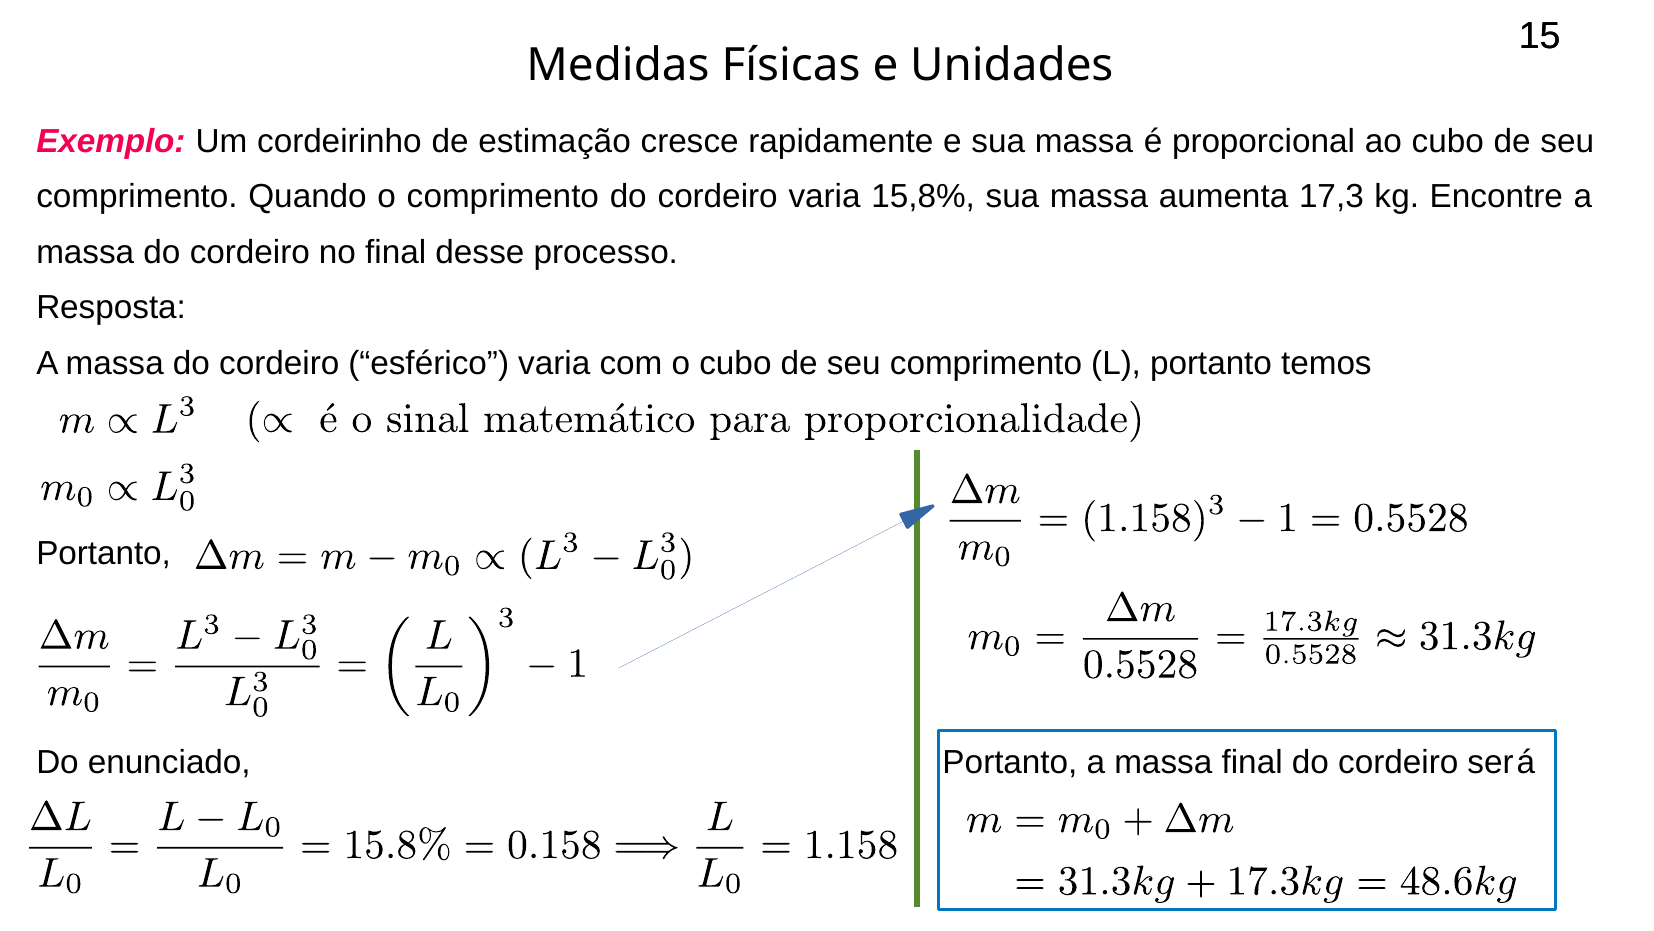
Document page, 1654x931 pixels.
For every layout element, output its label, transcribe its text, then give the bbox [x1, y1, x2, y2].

text_box Exemplo: Um cordeirinho de estimação cresce rapidamente e sua massa é proporcional ao cubo de seu comprimento. Quando o comprimento do cordeiro varia 15,8%, sua massa aumenta 17,3 kg. Encontre a massa do cordeiro no final desse processo. Resposta: A massa do cordeiro (“esférico”) varia com o cubo de seu comprimento (L), portanto temos Portanto, Do enunciado, Portanto, a massa final do cordeiro será [21, 96, 1634, 788]
text_box Exemplo: Um cordeirinho de estimação cresce rapidamente e sua massa é proporcional ao cubo de seu comprimento. Quando o comprimento do cordeiro varia 15,8%, sua massa aumenta 17,3 kg. Encontre a massa do cordeiro no final desse processo. Resposta: A massa do cordeiro (“esférico”) varia com o cubo de seu comprimento (L), portanto temos Portanto, Do enunciado, Portanto, a massa final do cordeiro será [940, 732, 1554, 788]
picture [948, 471, 1469, 568]
picture [27, 798, 898, 895]
picture [38, 607, 585, 717]
picture [245, 400, 1141, 443]
text_box Medidas Físicas e Unidades [511, 0, 1142, 102]
text_box <number> [1504, 6, 1654, 77]
picture [40, 396, 194, 511]
picture [192, 530, 692, 582]
picture [965, 589, 1537, 681]
picture [965, 802, 1517, 903]
